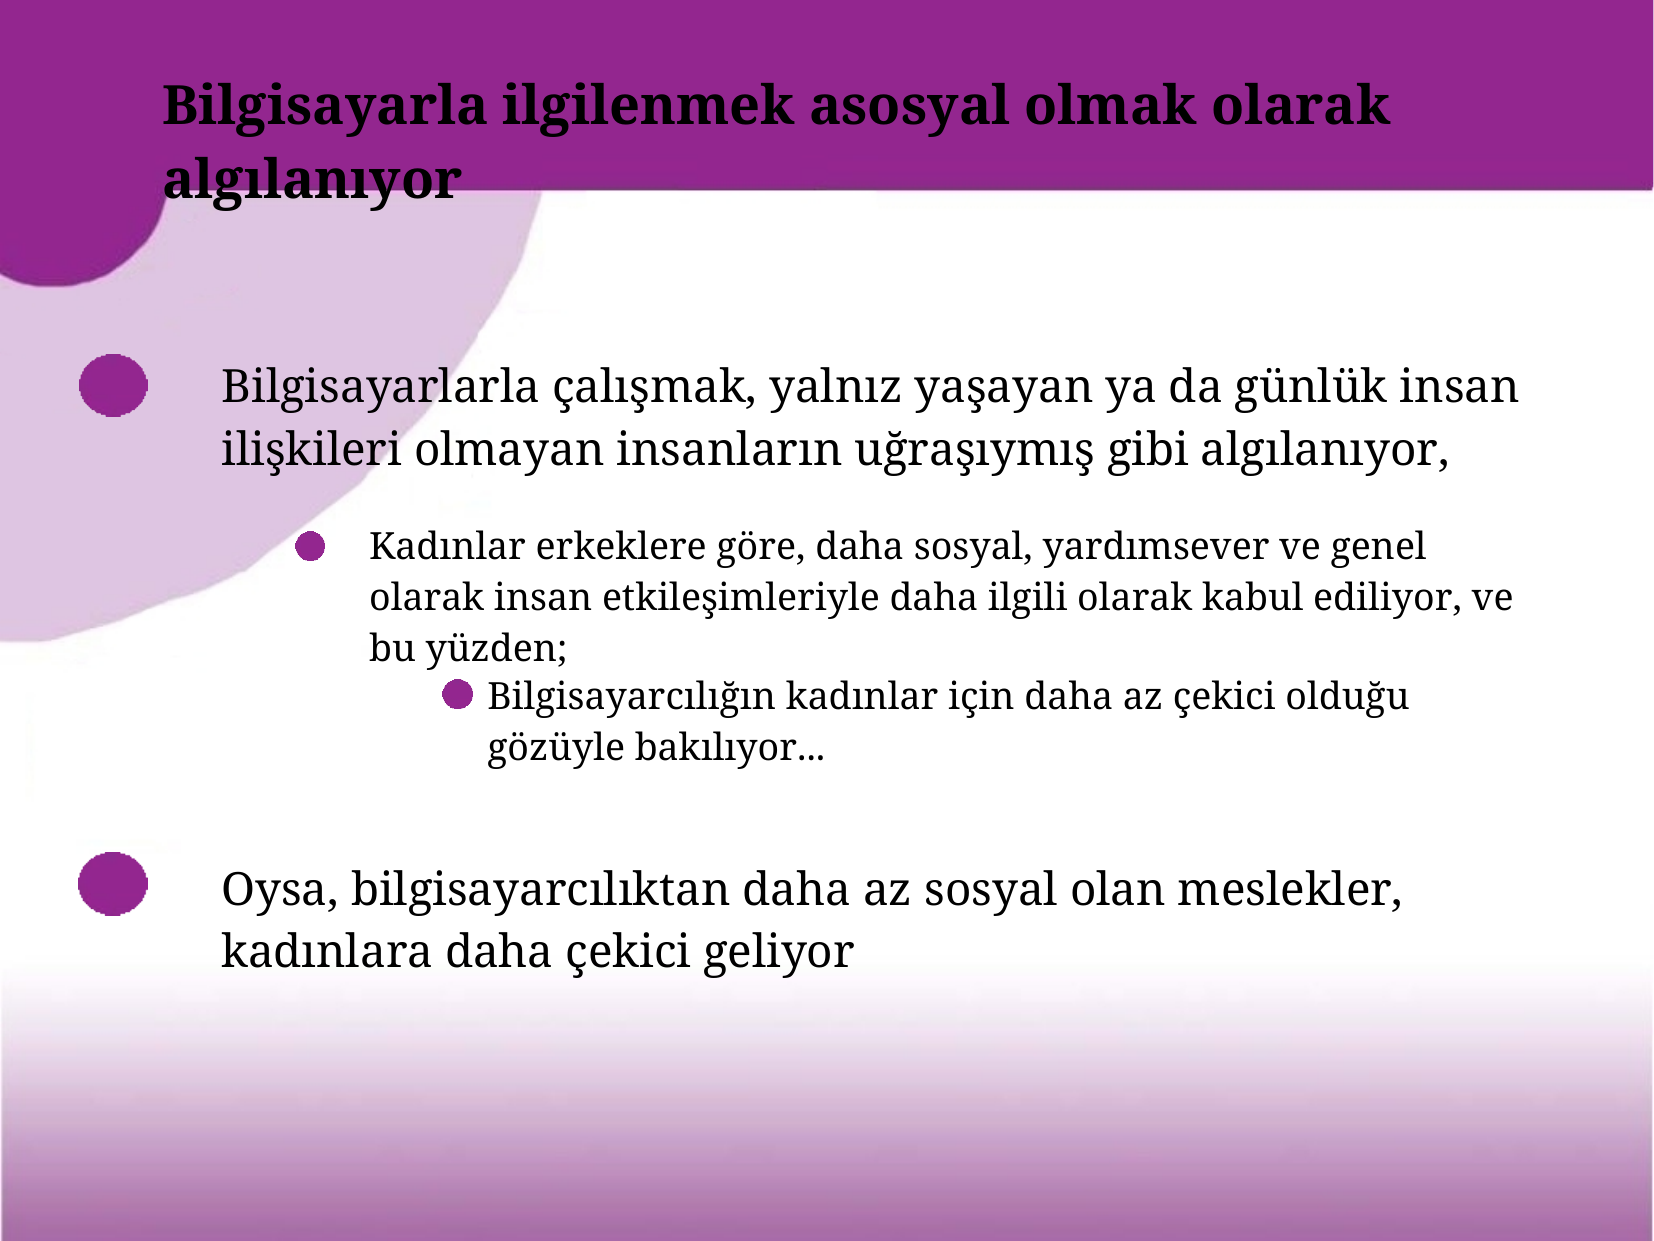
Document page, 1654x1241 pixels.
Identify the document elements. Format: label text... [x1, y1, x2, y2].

picture [0, 0, 1654, 1241]
text_box Bilgisayarla ilgilenmek asosyal olmak olarak algılanıyor [147, 59, 1565, 200]
text_box Kadınlar erkeklere göre, daha sosyal, yardımsever ve genel olarak insan etkileşimleriyle daha ilgili olarak kabul ediliyor, ve bu yüzden; [354, 511, 1536, 658]
text_box Oysa, bilgisayarcılıktan daha az sosyal olan meslekler, kadınlara daha çekici geliyor [206, 848, 1536, 970]
text_box Bilgisayarcılığın kadınlar için daha az çekici olduğu gözüyle bakılıyor... [472, 661, 1506, 764]
text_box Bilgisayarlarla çalışmak, yalnız yaşayan ya da günlük insan ilişkileri olmayan insanların uğraşıymış gibi algılanıyor, [206, 346, 1595, 468]
